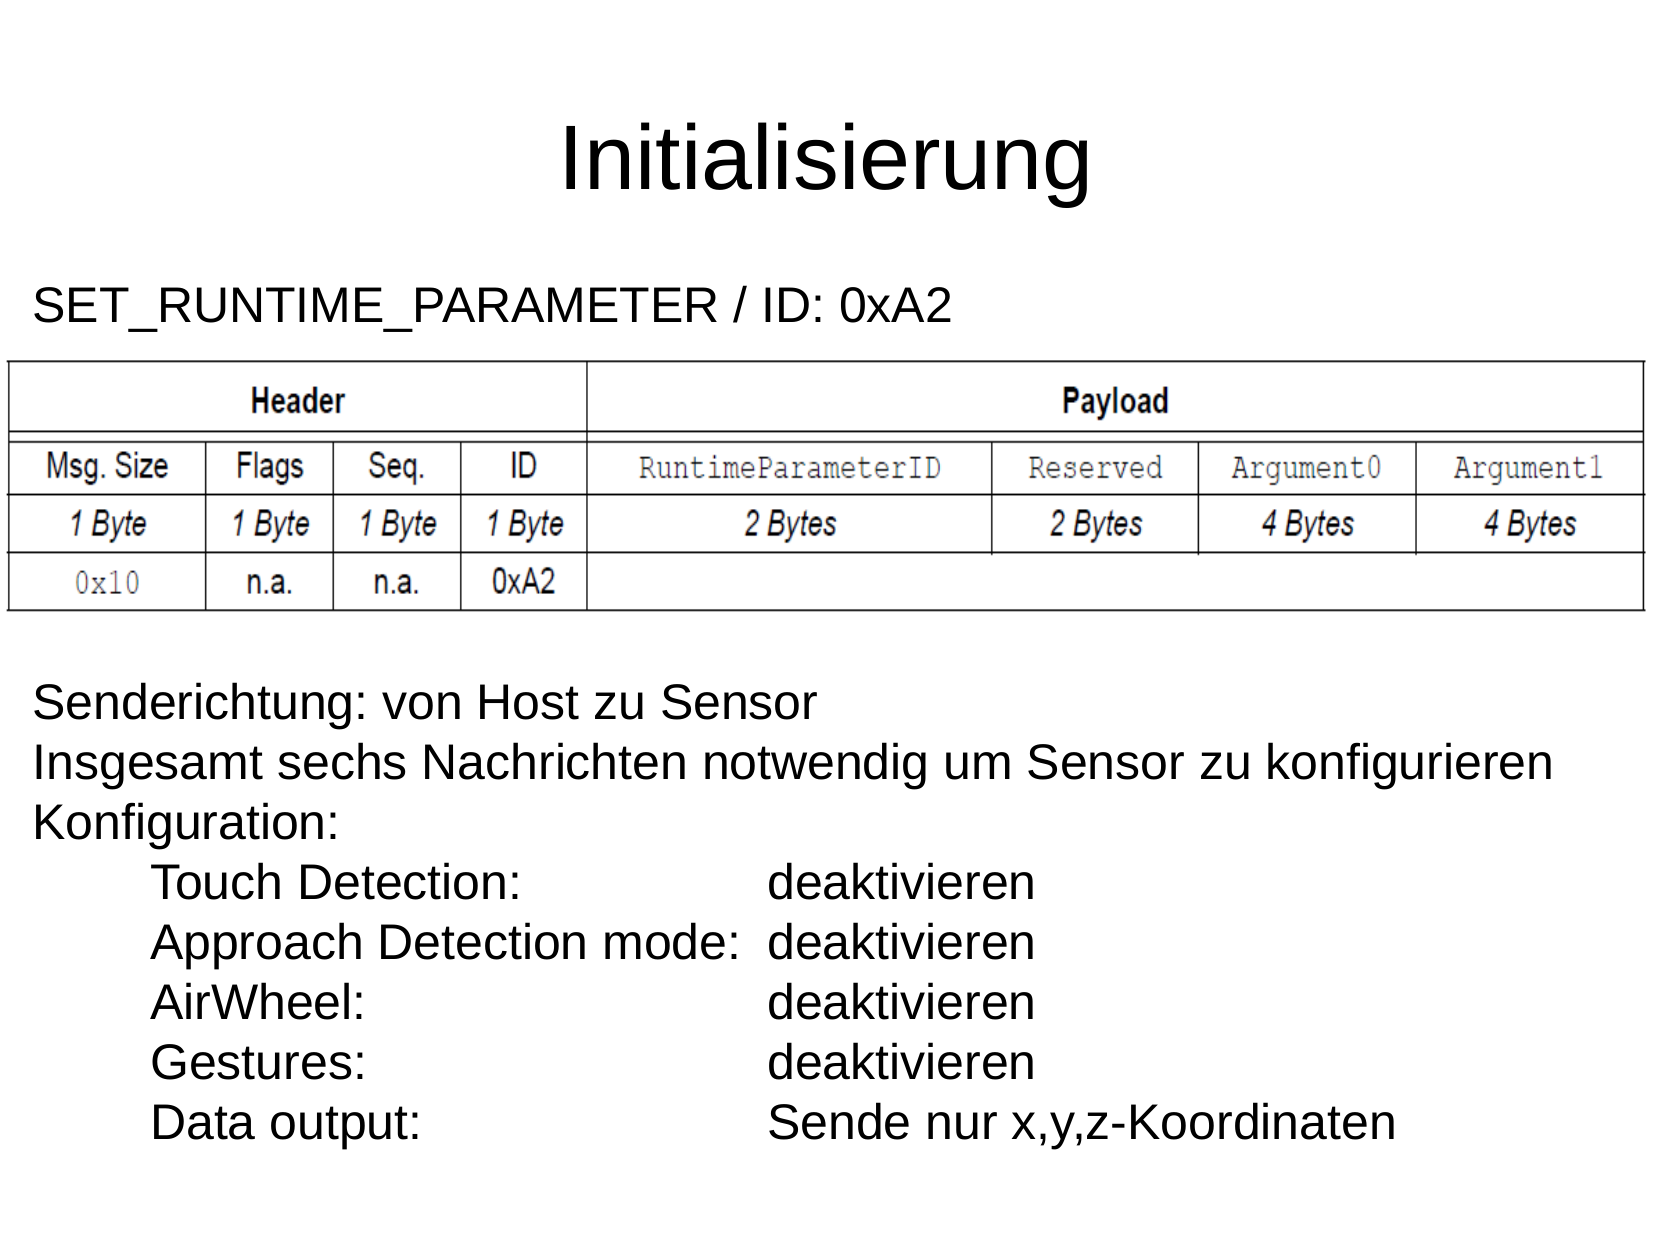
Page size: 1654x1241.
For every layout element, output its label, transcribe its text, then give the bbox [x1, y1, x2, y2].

title Initialisierung [82, 49, 1571, 257]
picture [0, 352, 1654, 623]
text_box Senderichtung: von Host zu Sensor Insgesamt sechs Nachrichten notwendig um Sensor zu konfigurieren Konfiguration: Touch Detection: deaktivieren Approach Detection mode: deaktivieren AirWheel: deaktivieren Gestures: deaktivieren Data output: Sende nur x,y,z-Koordinaten [32, 669, 1571, 1157]
subtitle SET_RUNTIME_PARAMETER / ID: 0xA2 [32, 230, 1510, 352]
